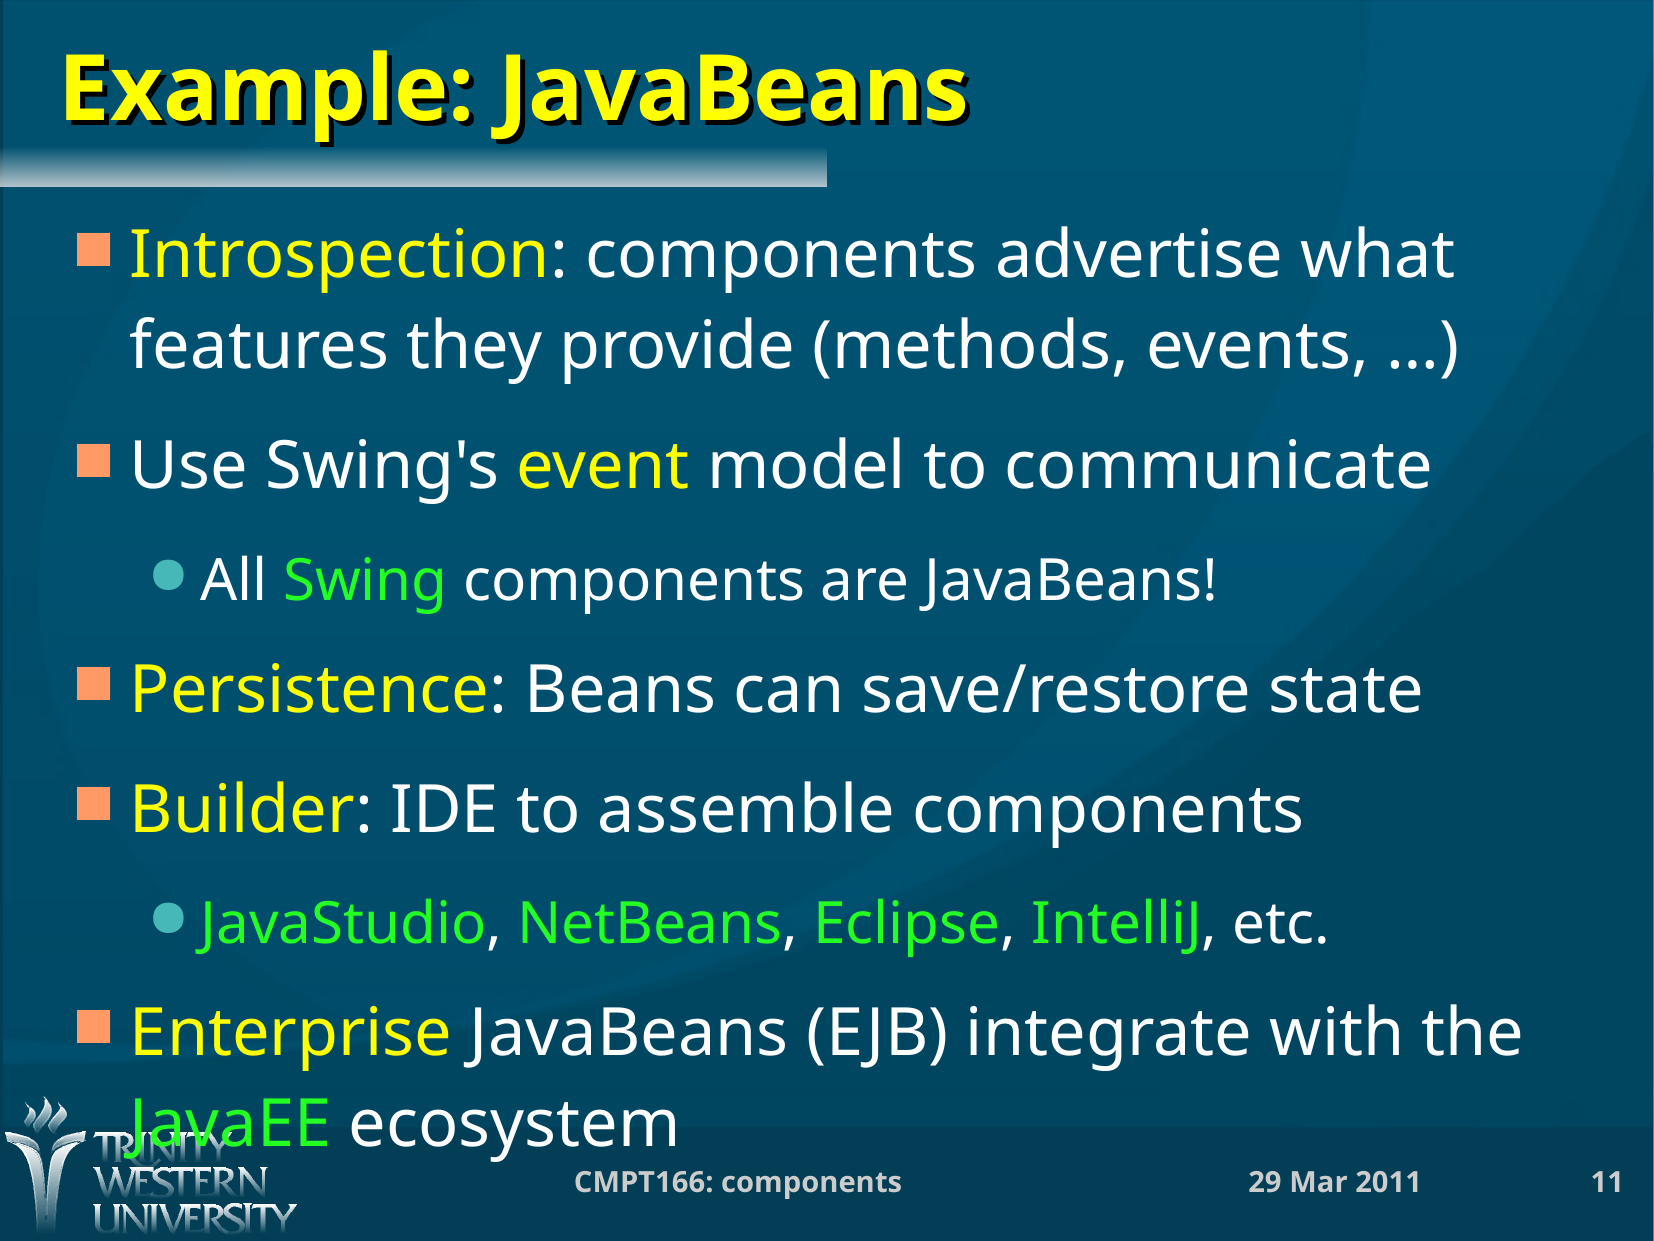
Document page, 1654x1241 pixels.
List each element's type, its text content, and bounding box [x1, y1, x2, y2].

list Introspection: components advertise what features they provide (methods, events, …) Use Swing's event model to communicate All Swing components are JavaBeans! Persistence: Beans can save/restore state Builder: IDE to assemble components JavaStudio, NetBeans, Eclipse, IntelliJ, etc. Enterprise JavaBeans (EJB) integrate with the JavaEE ecosystem [59, 206, 1625, 1053]
picture [38, 1227, 54, 1232]
title Example: JavaBeans [59, 19, 1595, 148]
text_box Client Browser [0, 154, 827, 158]
